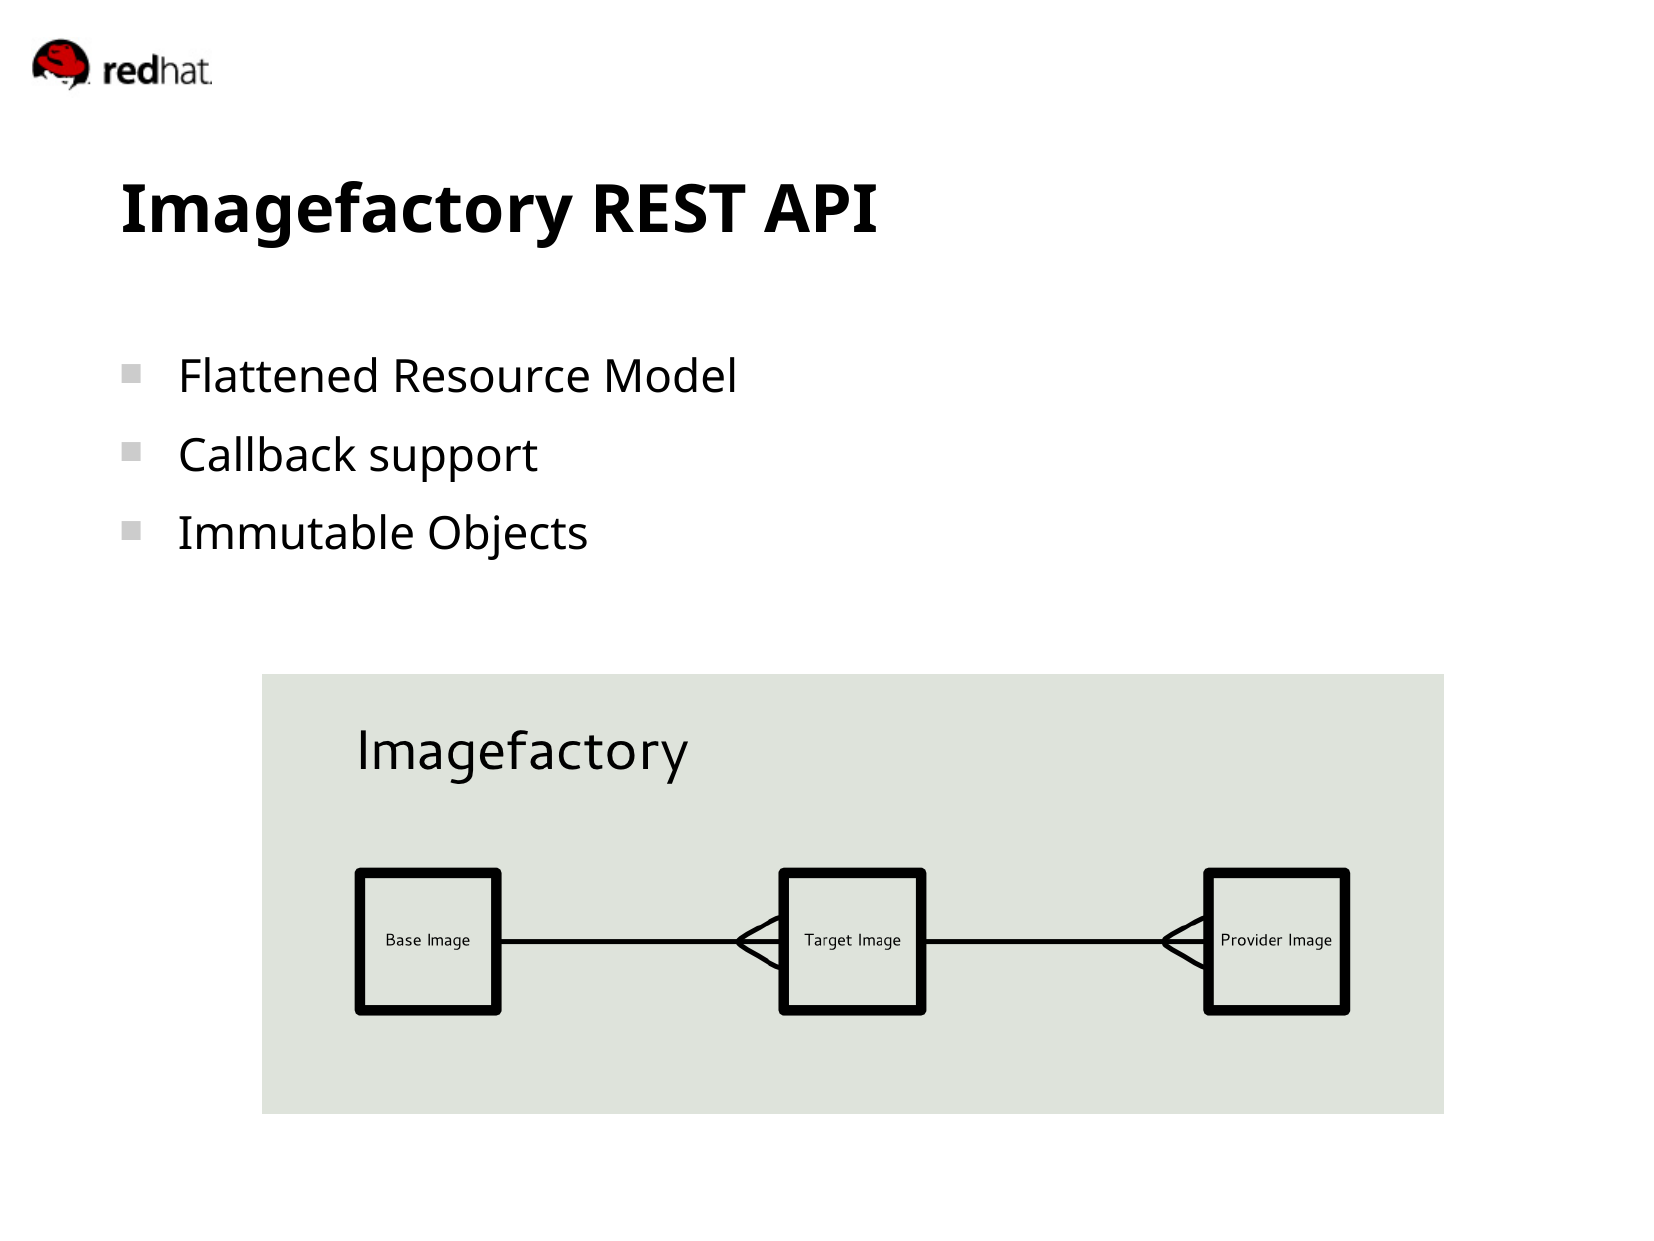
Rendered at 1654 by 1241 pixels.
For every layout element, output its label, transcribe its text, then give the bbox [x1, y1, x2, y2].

title Imagefactory REST API [121, 102, 1534, 310]
picture [31, 37, 212, 98]
list Flattened Resource Model Callback support Immutable Objects [121, 343, 1388, 713]
picture [262, 674, 1444, 1114]
